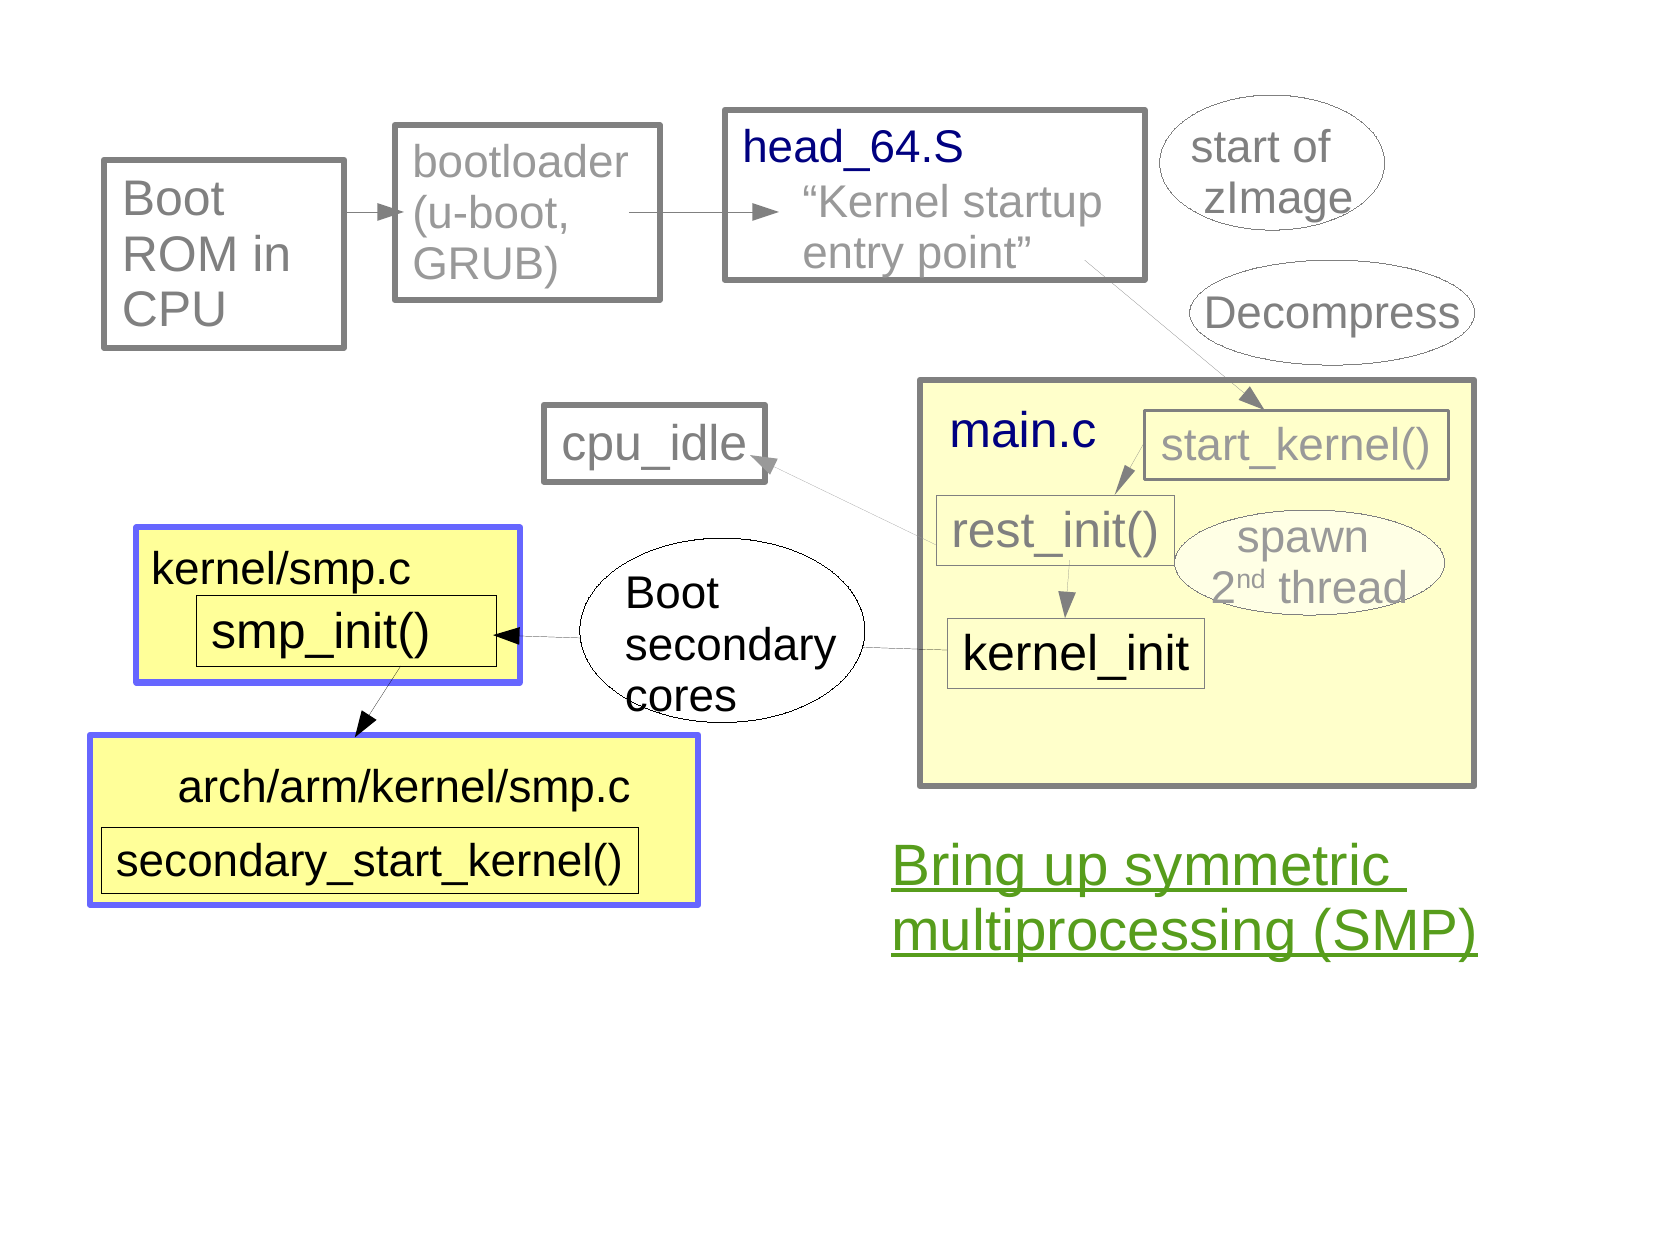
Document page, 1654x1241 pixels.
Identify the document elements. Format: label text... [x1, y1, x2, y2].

text_box [937, 561, 1069, 565]
text_box [1070, 561, 1174, 565]
text_box kernel_init [947, 618, 1205, 681]
text_box arch/arm/kernel/smp.c [162, 753, 646, 814]
text_box Decompress [1189, 260, 1475, 366]
text_box [654, 704, 666, 708]
text_box [197, 658, 496, 666]
text_box [948, 681, 1204, 688]
text_box [852, 592, 865, 669]
text_box [136, 596, 399, 683]
text_box secondary_start_kernel() [101, 827, 639, 886]
text_box rest_init() [936, 495, 1175, 561]
text_box [919, 380, 1259, 544]
text_box head_64.S [724, 110, 1145, 280]
text_box bootloader (u-boot, GRUB) [394, 125, 660, 276]
text_box main.c [934, 395, 1112, 457]
text_box [391, 637, 520, 683]
text_box spawn 2nd thread [1174, 510, 1445, 616]
text_box [644, 704, 808, 723]
text_box [579, 573, 610, 688]
text_box “Kernel startup entry point” [787, 168, 1118, 270]
text_box Boot ROM in CPU [103, 159, 344, 322]
text_box [89, 734, 699, 905]
text_box Bring up symmetric multiprocessing (SMP) [876, 825, 1494, 950]
text_box [919, 380, 1475, 786]
text_box start_kernel() [1144, 410, 1449, 480]
text_box start of zImage [1175, 113, 1369, 215]
text_box Boot secondary cores [610, 560, 852, 704]
text_box [136, 527, 520, 633]
text_box kernel/smp.c [136, 535, 497, 596]
text_box [919, 538, 1068, 649]
text_box cpu_idle [543, 405, 766, 473]
text_box [630, 538, 815, 560]
text_box smp_init() [196, 595, 497, 658]
